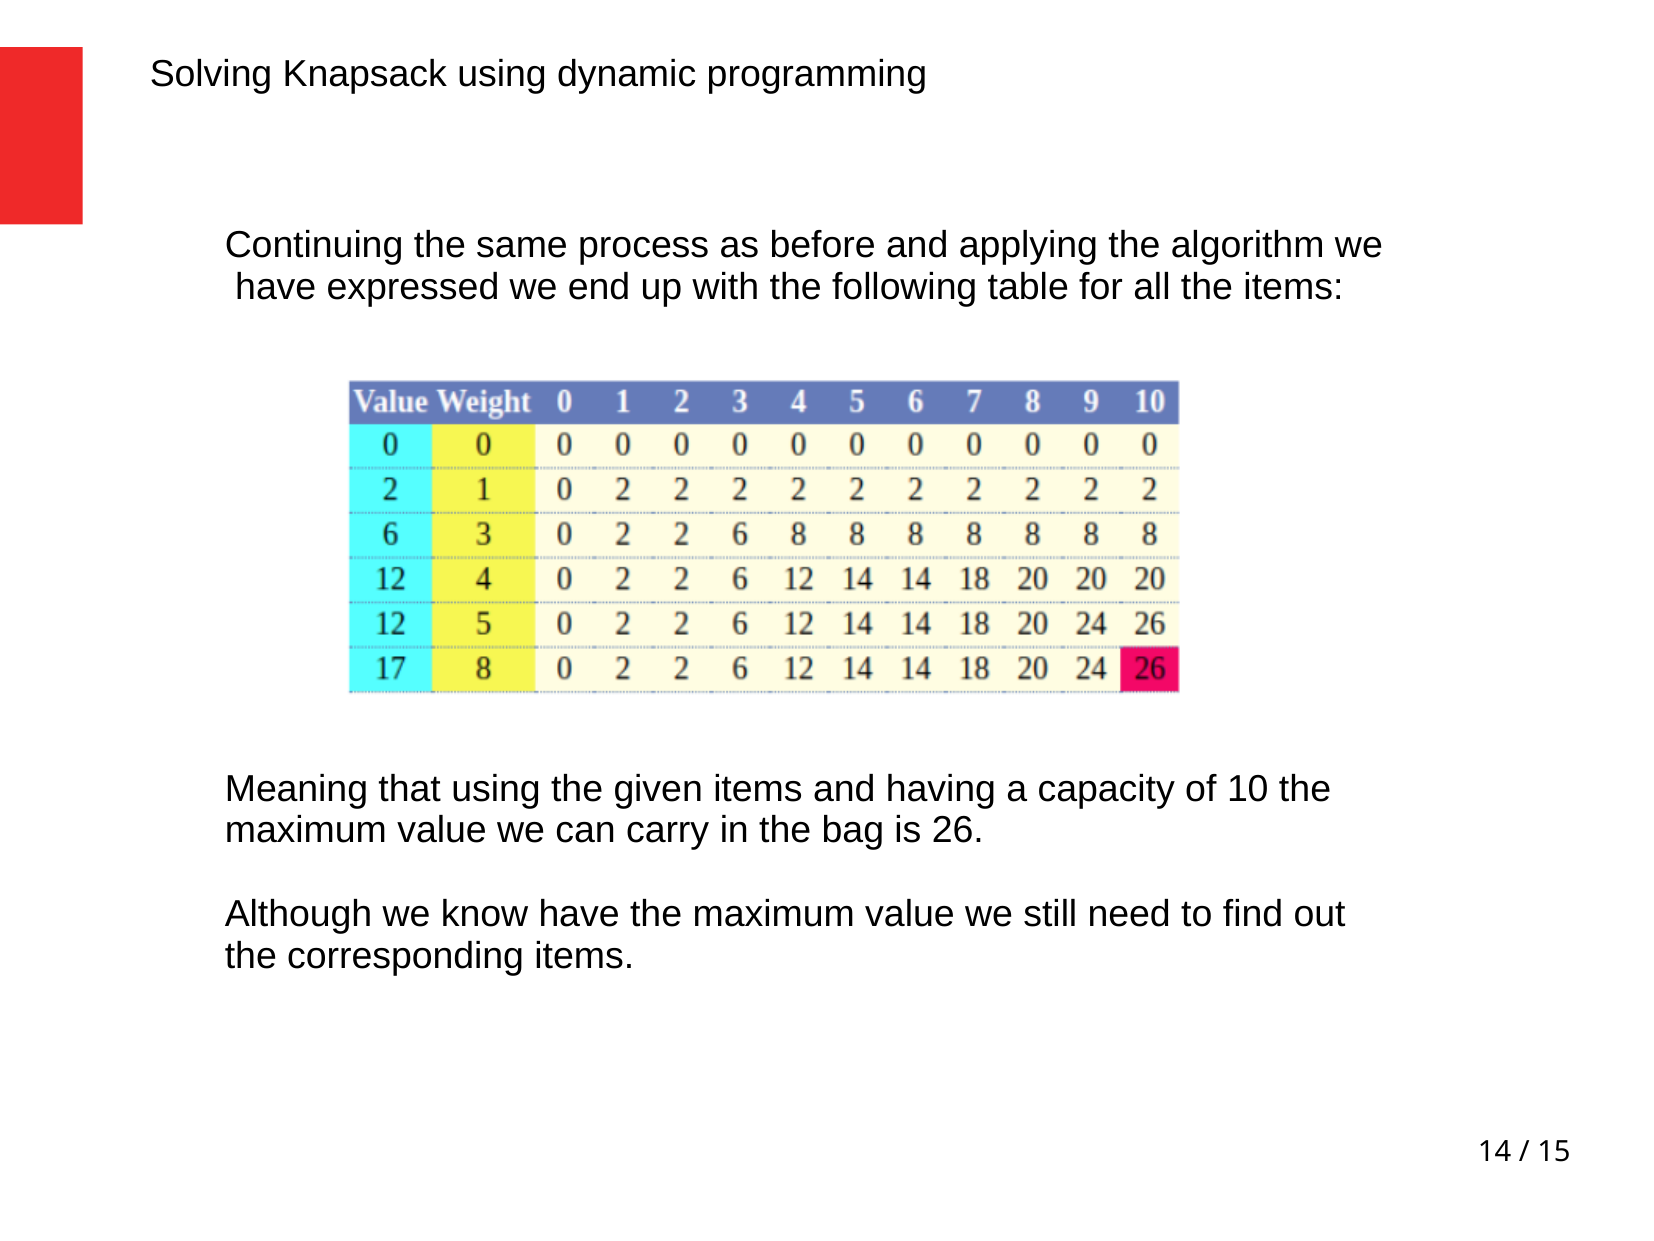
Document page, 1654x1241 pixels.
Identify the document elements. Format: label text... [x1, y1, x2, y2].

picture [331, 368, 1194, 707]
text_box Solving Knapsack using dynamic programming [135, 45, 961, 102]
text_box Meaning that using the given items and having a capacity of 10 the maximum value we can carry in the bag is 26. Although we know have the maximum value we still need to find out the corresponding items. [210, 759, 1405, 1195]
text_box Continuing the same process as before and applying the algorithm we have expressed we end up with the following table for all the items: [210, 216, 1405, 526]
